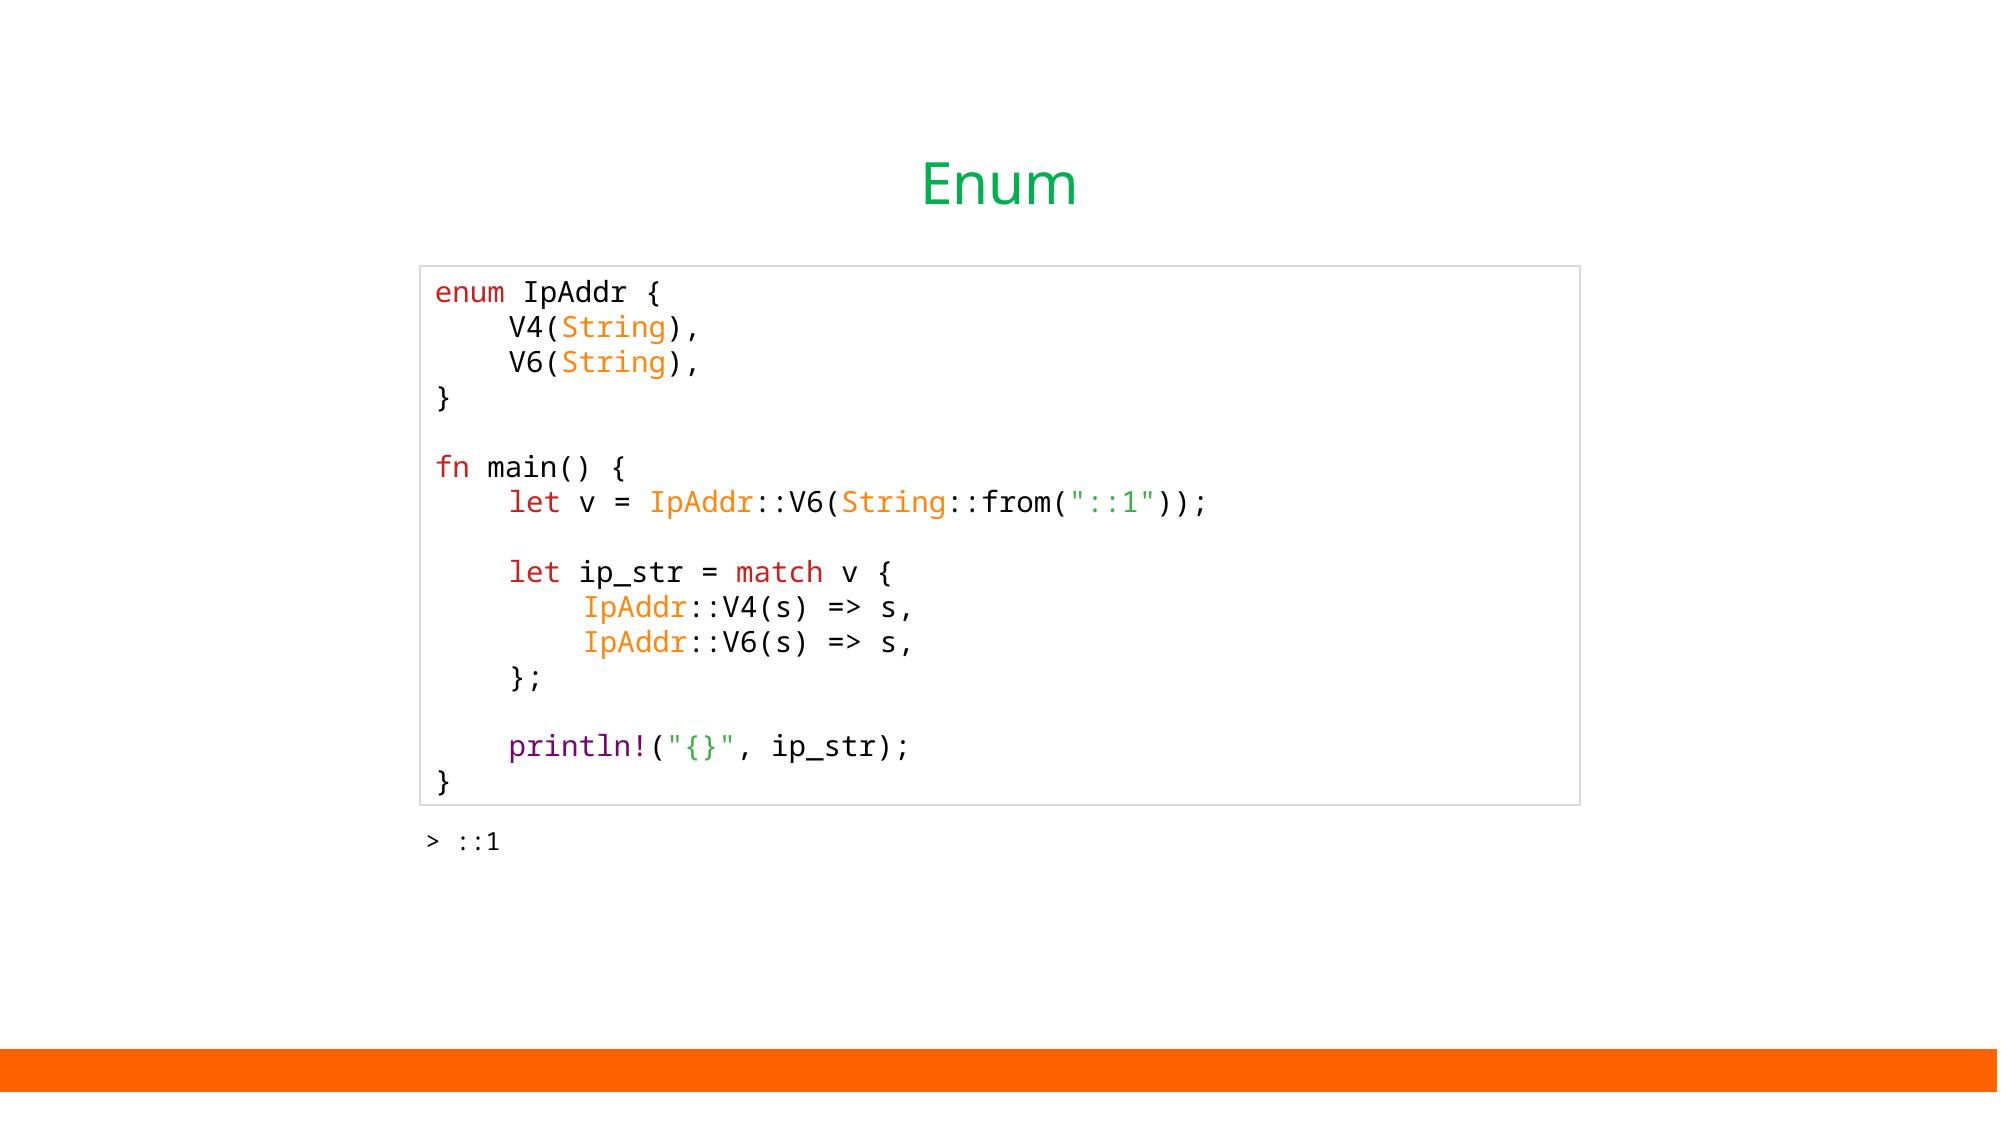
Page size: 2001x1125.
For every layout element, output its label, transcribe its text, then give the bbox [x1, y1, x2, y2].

text_box enum IpAddr { V4(String), V6(String), } fn main() { let v = IpAddr::V6(String::from("::1")); let ip_str = match v { IpAddr::V4(s) => s, IpAddr::V6(s) => s, }; println!("{}", ip_str); } [419, 265, 1581, 806]
list Enum [420, 146, 1580, 237]
text_box > ::1 [410, 816, 591, 857]
text_box [0, 1049, 1997, 1092]
